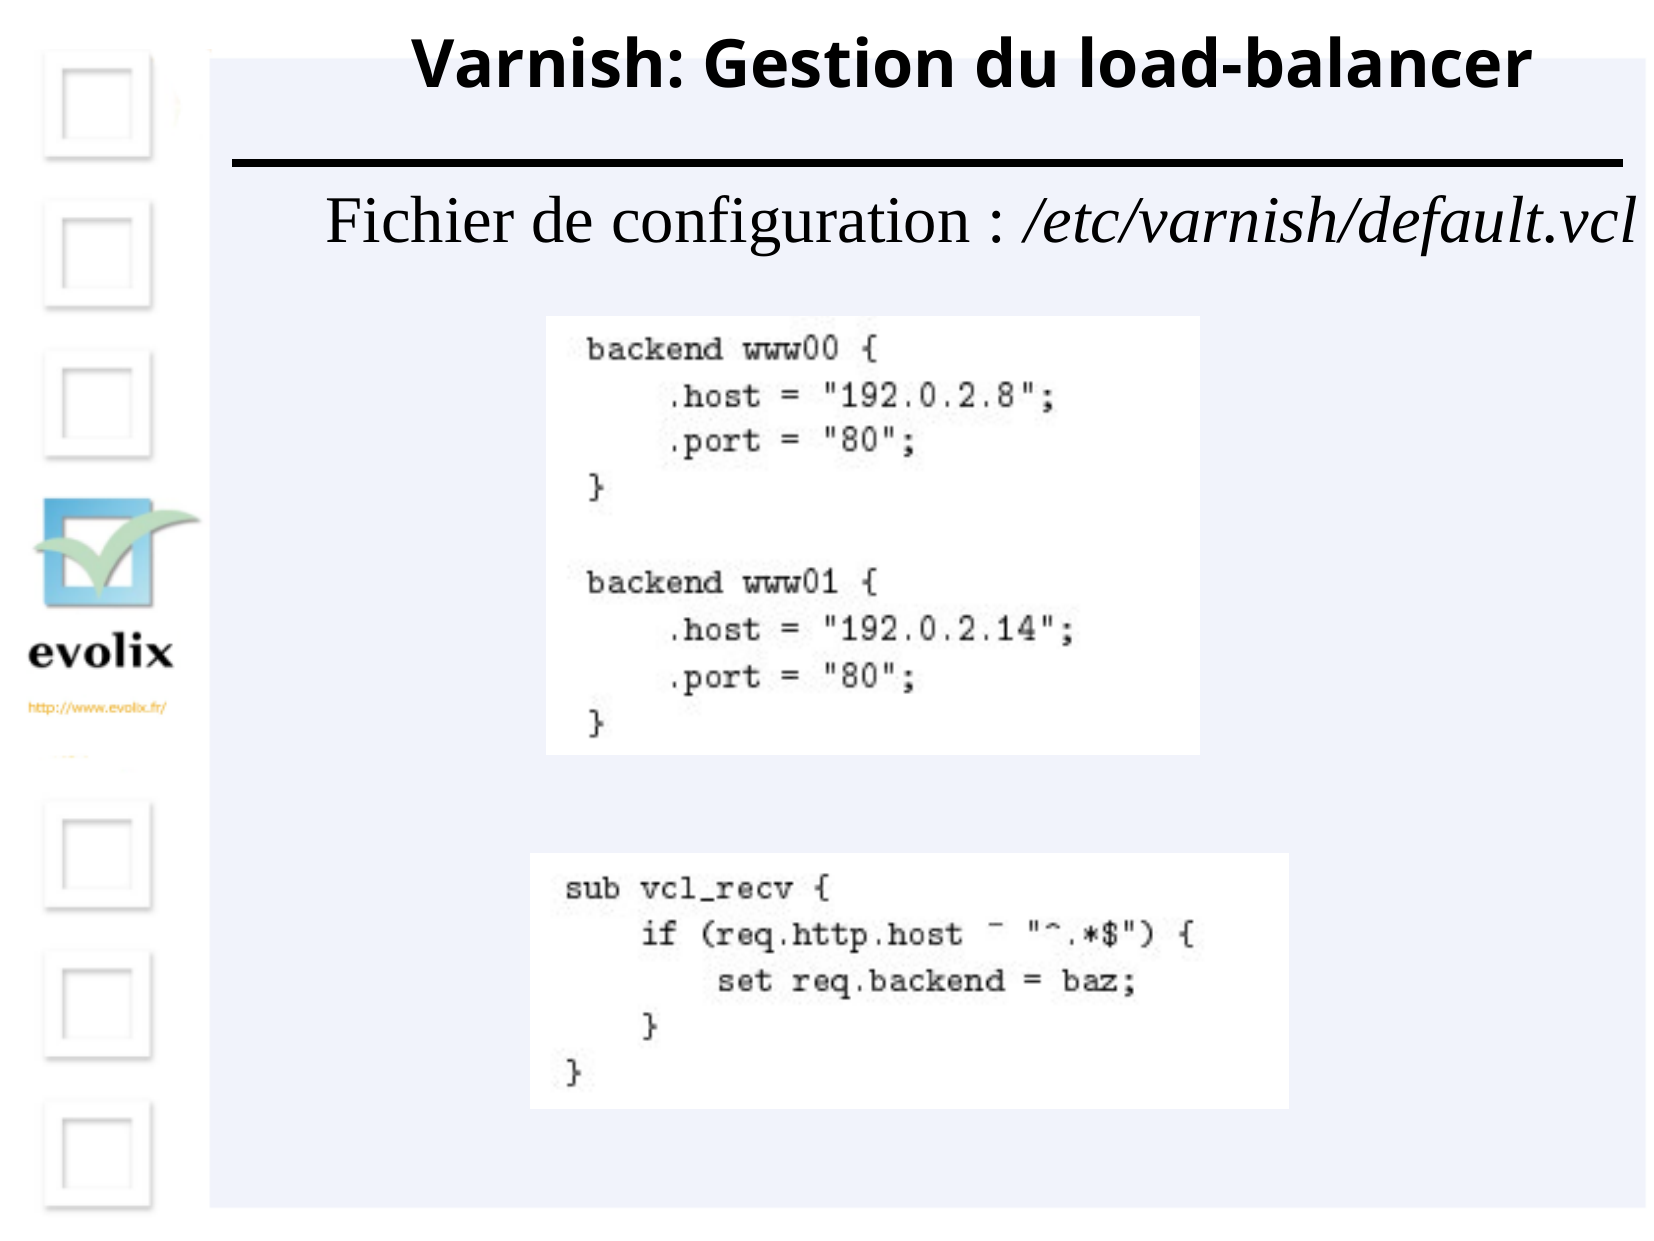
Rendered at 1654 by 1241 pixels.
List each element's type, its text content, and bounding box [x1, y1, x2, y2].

title Varnish: Gestion du load-balancer [360, 0, 1603, 140]
subtitle Fichier de configuration : /etc/varnish/default.vcl [250, 176, 1654, 339]
picture [0, 49, 1654, 1218]
